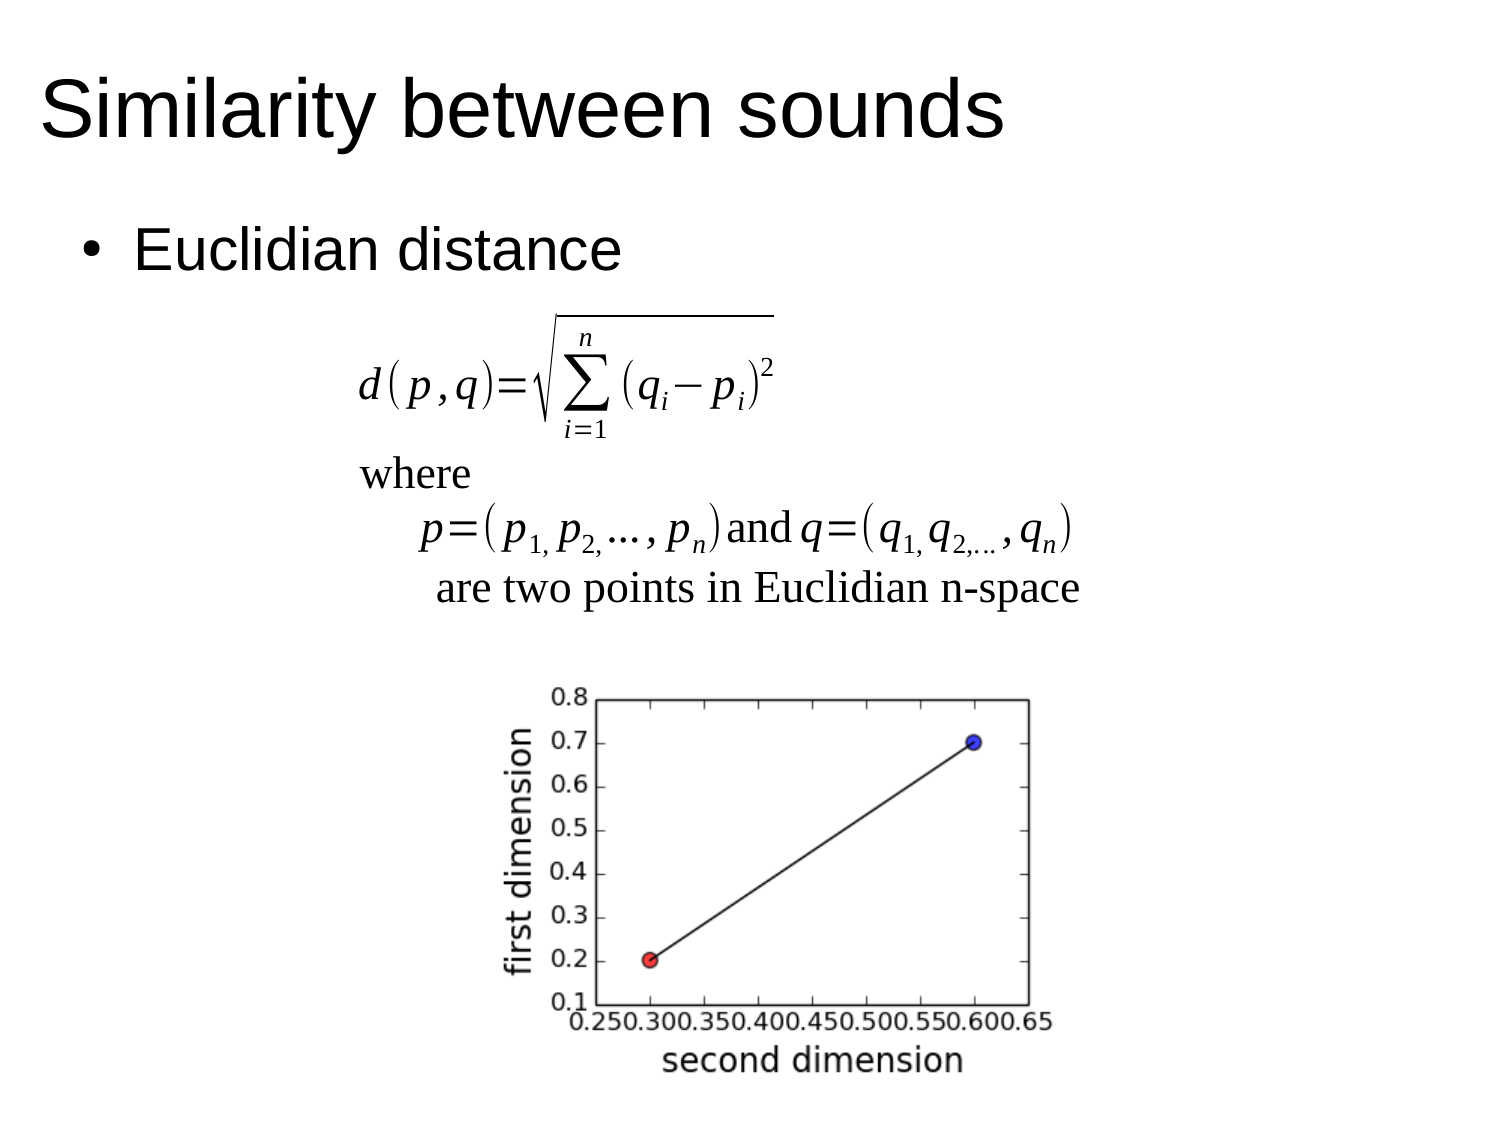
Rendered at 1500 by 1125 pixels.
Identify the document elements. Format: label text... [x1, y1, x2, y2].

list Euclidian distance [63, 215, 1414, 343]
title Similarity between sounds [39, 15, 1390, 204]
picture [480, 659, 1081, 1110]
chart [351, 312, 1087, 613]
